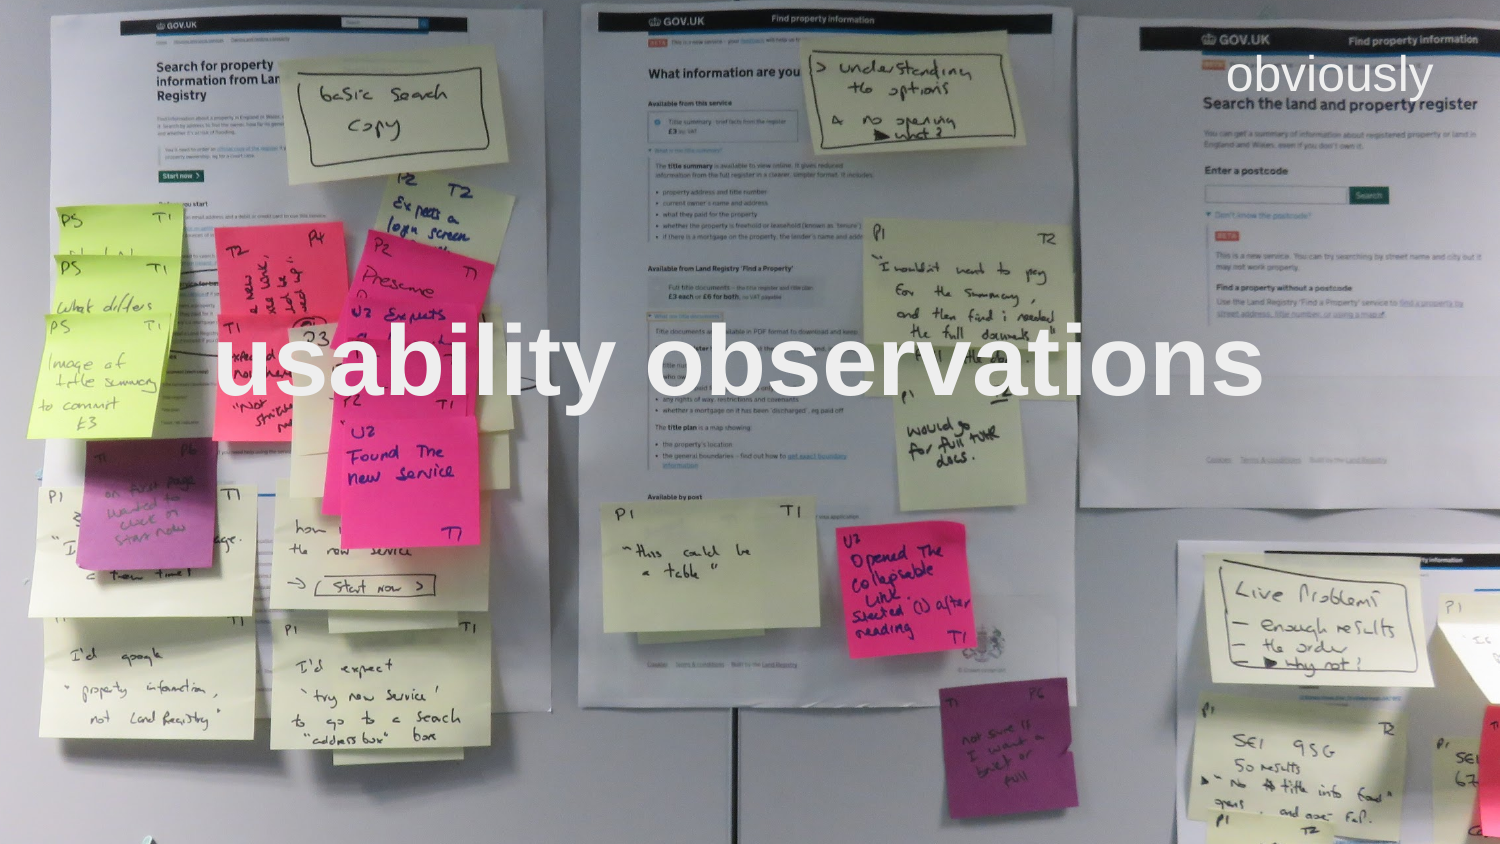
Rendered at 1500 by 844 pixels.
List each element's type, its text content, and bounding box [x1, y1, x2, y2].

list obviously [51, 26, 1449, 200]
picture [0, 0, 1500, 844]
title usability observations [40, 244, 1439, 467]
